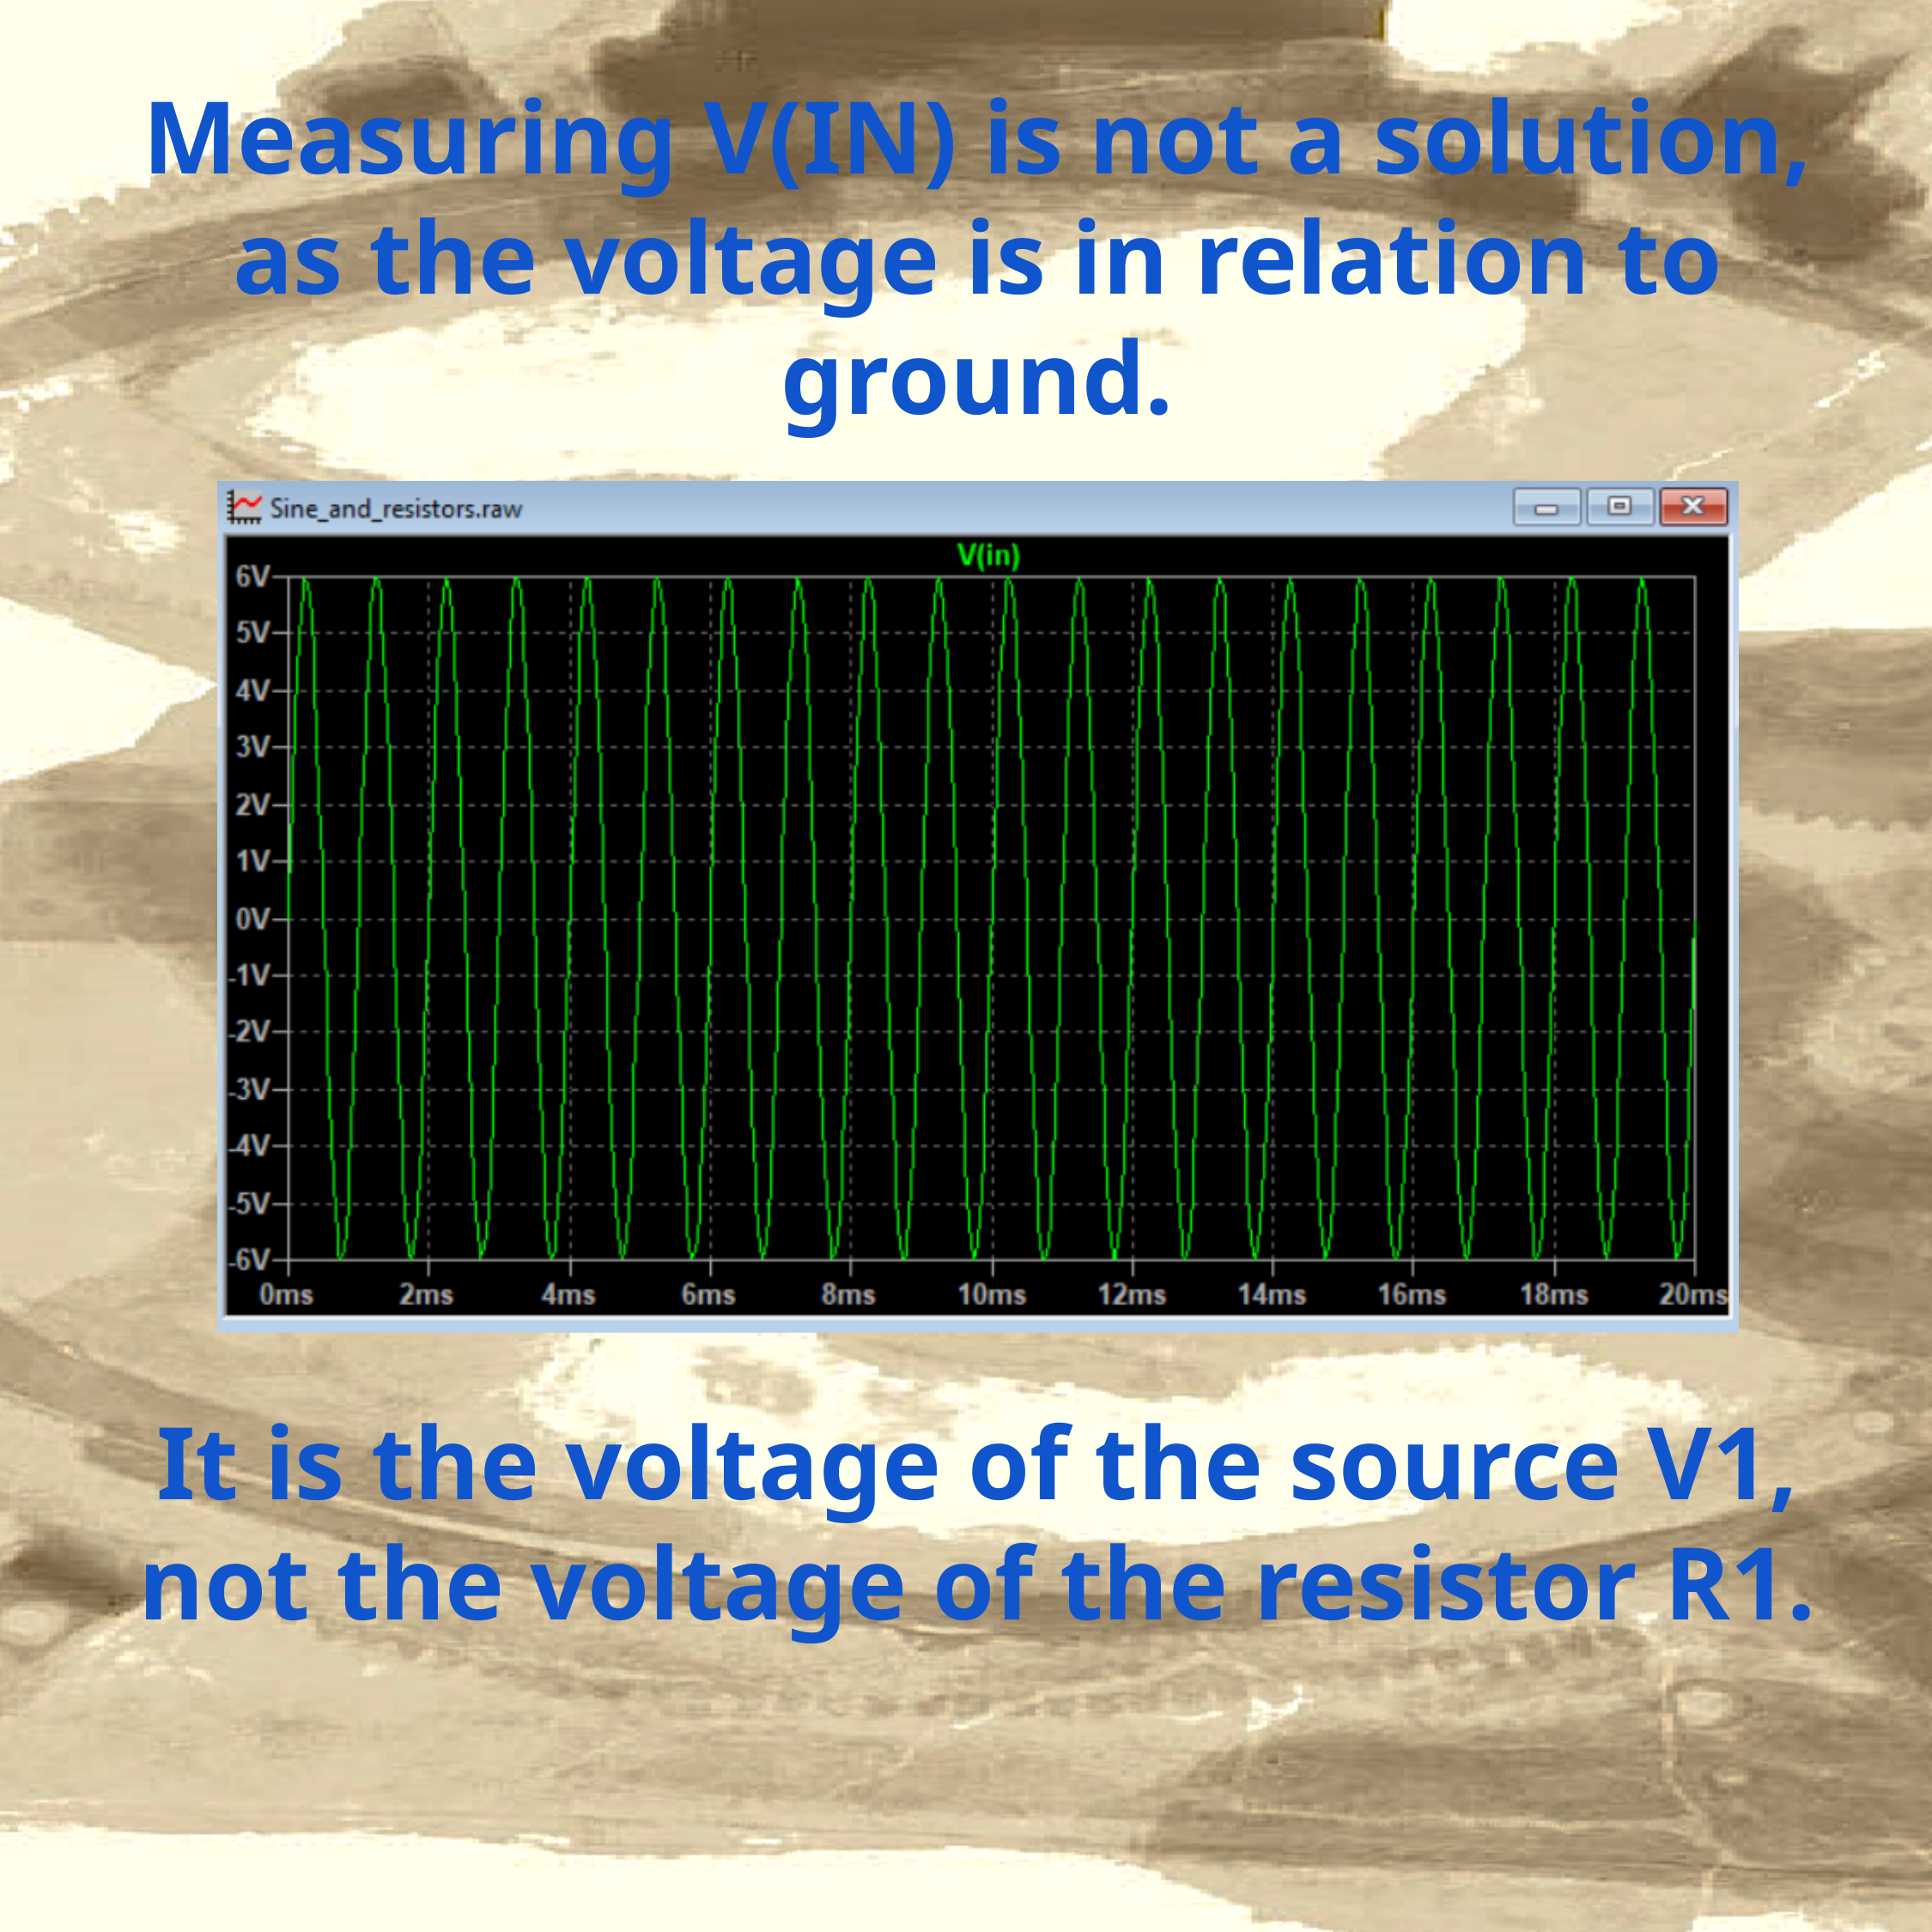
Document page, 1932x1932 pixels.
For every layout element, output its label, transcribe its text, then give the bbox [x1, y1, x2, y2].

text_box Measuring V(IN) is not a solution, as the voltage is in relation to ground. [71, 60, 1884, 372]
picture [0, 0, 1932, 1932]
text_box It is the voltage of the source V1, not the voltage of the resistor R1. [71, 1386, 1884, 1722]
